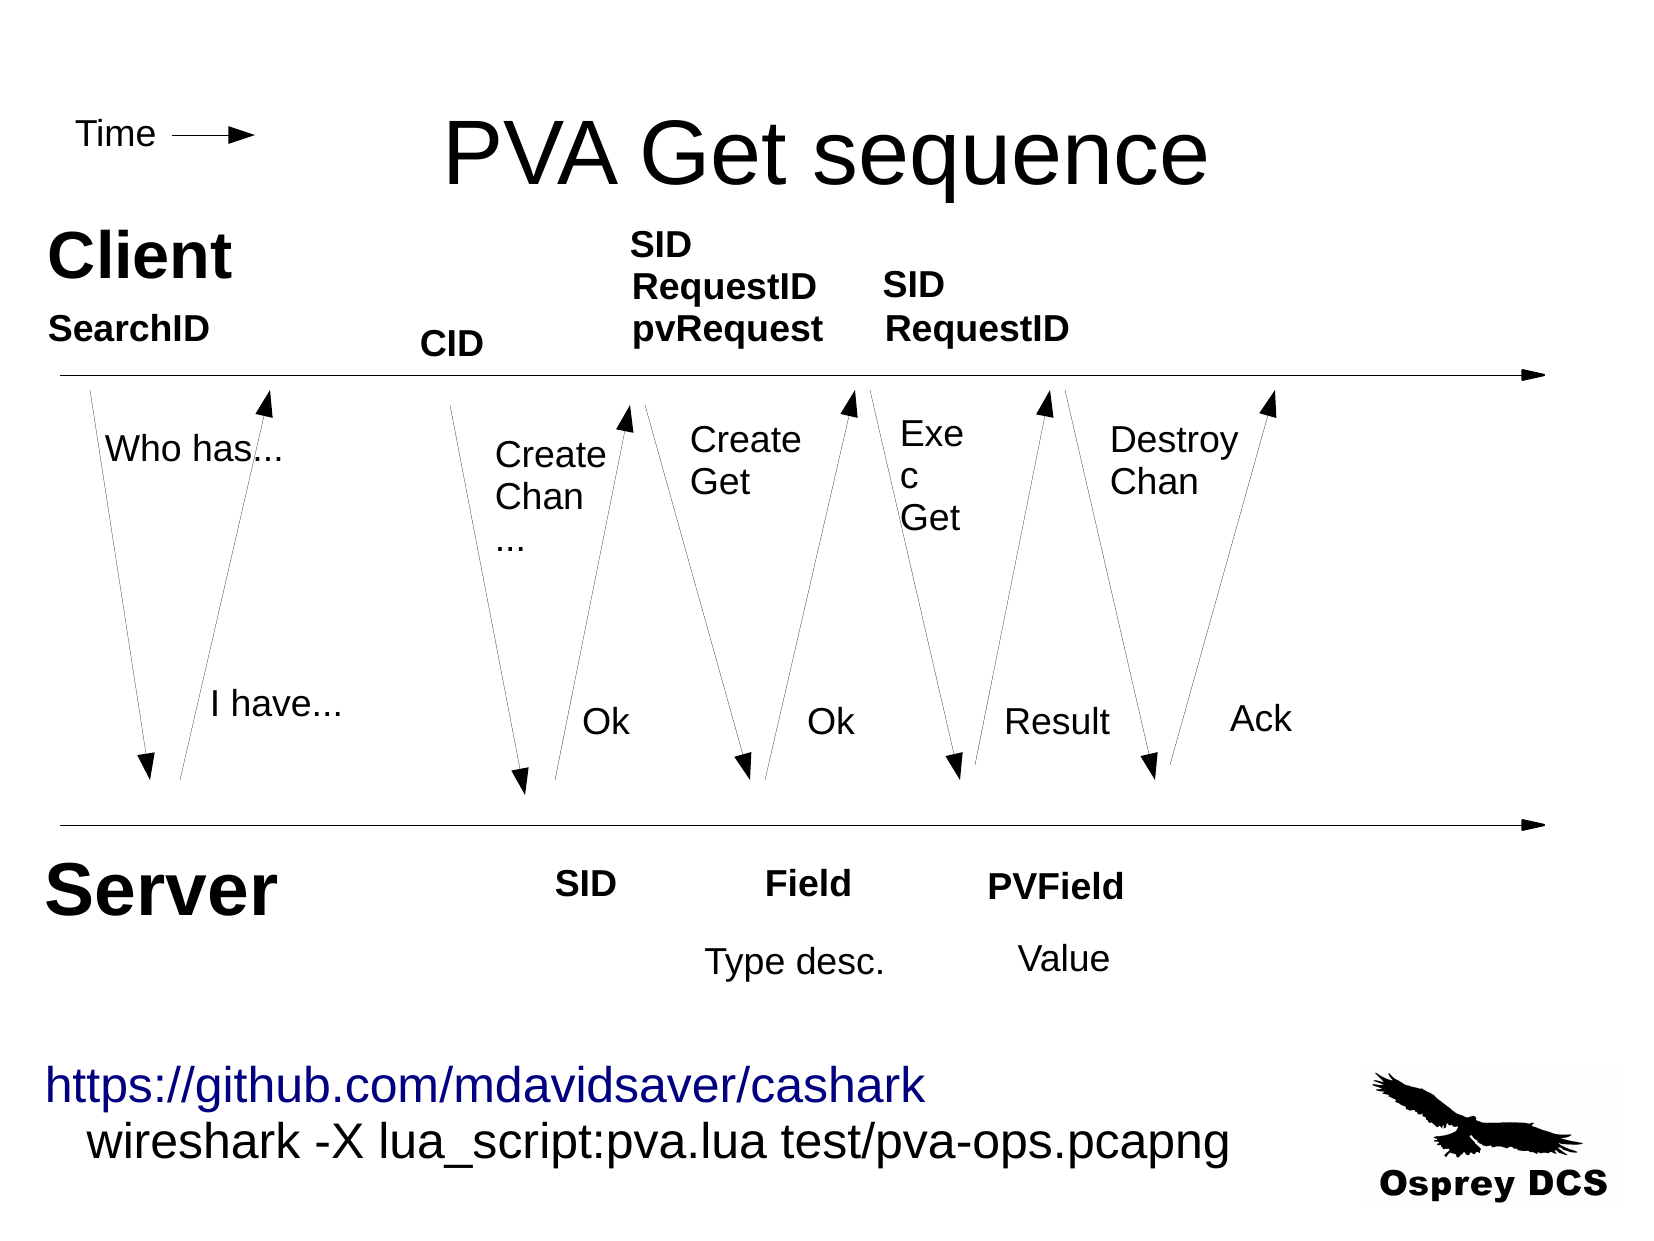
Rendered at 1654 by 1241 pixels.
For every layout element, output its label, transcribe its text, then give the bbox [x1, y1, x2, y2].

text_box RequestID pvRequest [617, 258, 839, 357]
text_box SearchID [33, 300, 226, 357]
text_box SID [615, 216, 708, 274]
text_box Client [33, 210, 248, 301]
text_box Ack [1215, 690, 1308, 747]
text_box Exec Get [885, 405, 998, 534]
text_box Create Get [675, 411, 817, 511]
text_box Type desc. [689, 933, 901, 991]
text_box SID [867, 256, 961, 314]
text_box CID [405, 315, 500, 372]
text_box Value [1002, 930, 1126, 987]
text_box Who has... [90, 420, 316, 477]
text_box Create Chan ... [480, 426, 622, 567]
text_box I have... [195, 675, 421, 732]
text_box Ok [567, 693, 646, 751]
text_box RequestID [870, 300, 1085, 357]
title PVA Get sequence [82, 49, 1571, 257]
text_box Ok [792, 693, 871, 751]
text_box PVField [972, 858, 1141, 916]
text_box Field [750, 855, 868, 912]
text_box Destroy Chan [1095, 411, 1254, 511]
text_box https://github.com/mdavidsaver/cashark wireshark -X lua_script:pva.lua test/pva-ops.pcapng [30, 1050, 1351, 1233]
text_box Time [60, 105, 172, 162]
text_box SID [540, 855, 633, 912]
picture [1364, 1064, 1620, 1208]
text_box Server [30, 840, 294, 939]
text_box Result [989, 693, 1126, 751]
